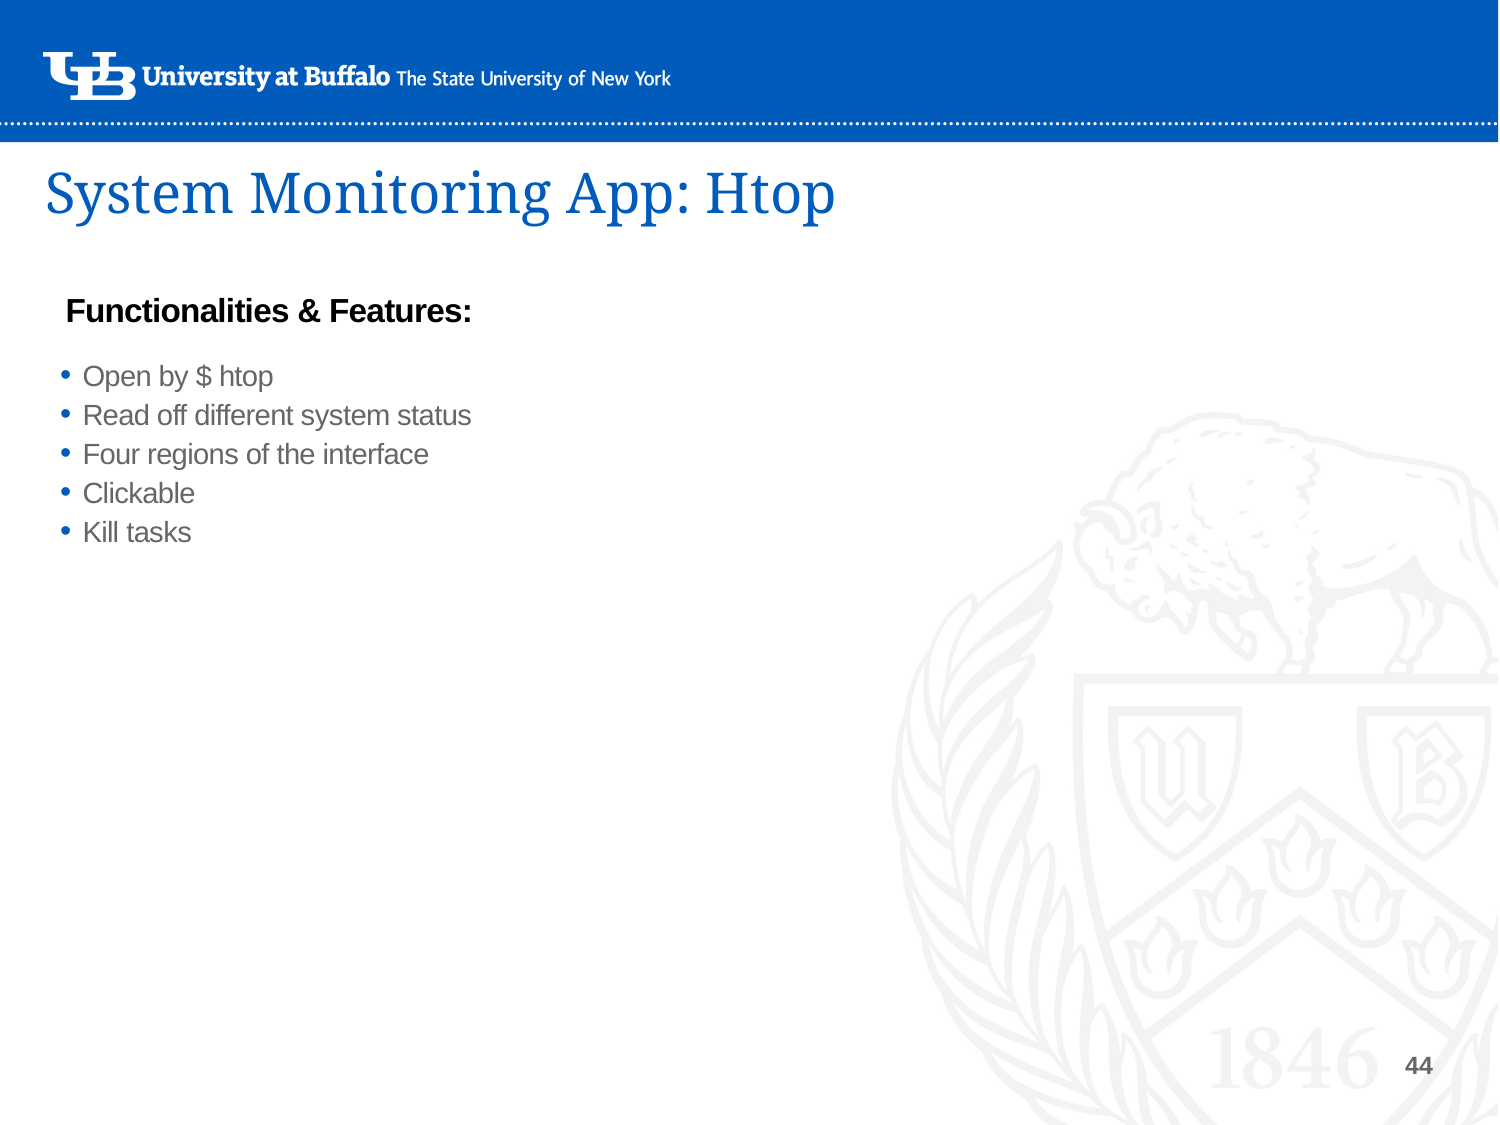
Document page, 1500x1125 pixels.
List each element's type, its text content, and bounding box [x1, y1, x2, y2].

list Open by $ htop Read off different system status Four regions of the interface Clickable Kill tasks [30, 354, 976, 571]
title System Monitoring App: Htop [30, 153, 1387, 233]
text_box Functionalities & Features: [50, 285, 586, 338]
picture [0, 0, 1499, 1125]
